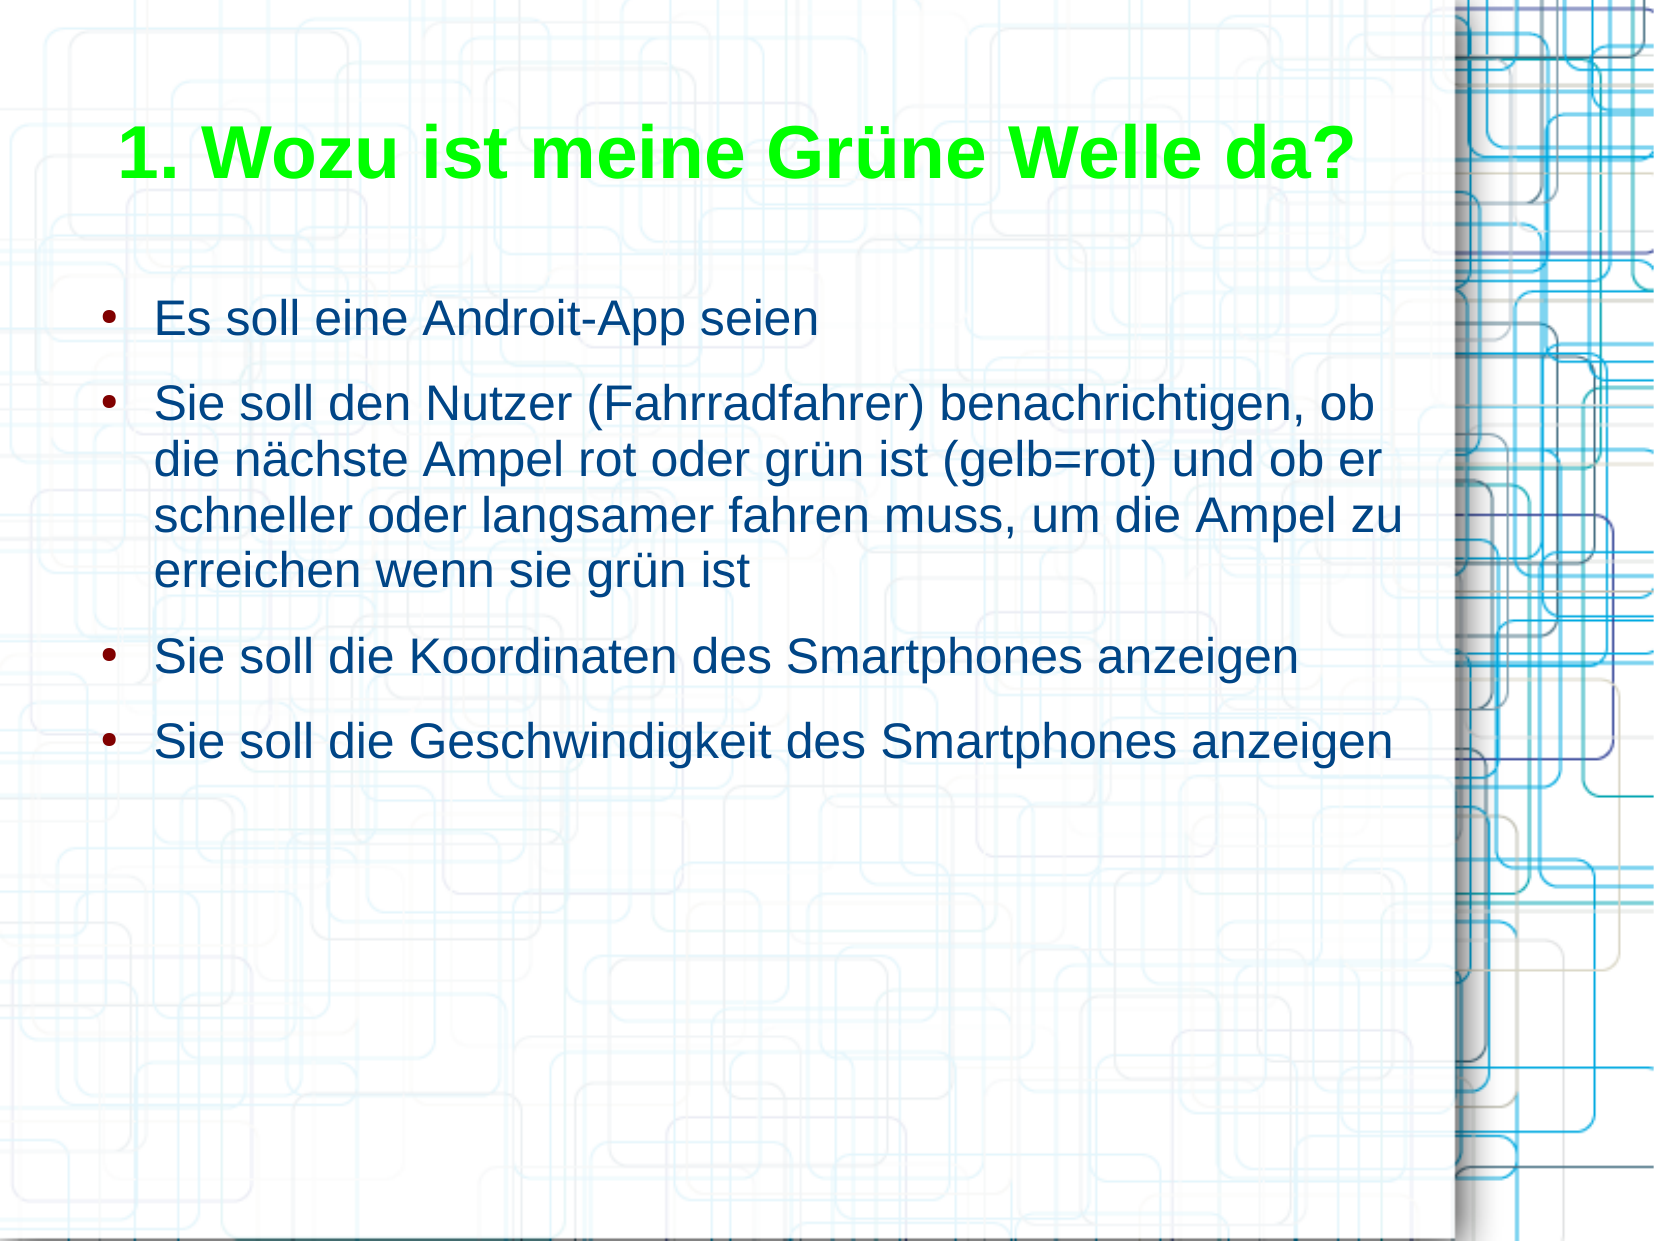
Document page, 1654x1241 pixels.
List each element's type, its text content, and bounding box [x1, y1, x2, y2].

list Es soll eine Androit-App seien Sie soll den Nutzer (Fahrradfahrer) benachrichtigen, ob die nächste Ampel rot oder grün ist (gelb=rot) und ob er schneller oder langsamer fahren muss, um die Ampel zu erreichen wenn sie grün ist Sie soll die Koordinaten des Smartphones anzeigen Sie soll die Geschwindigkeit des Smartphones anzeigen [82, 290, 1418, 1109]
picture [0, 0, 1654, 1241]
title 1. Wozu ist meine Grüne Welle da? [59, 49, 1418, 257]
